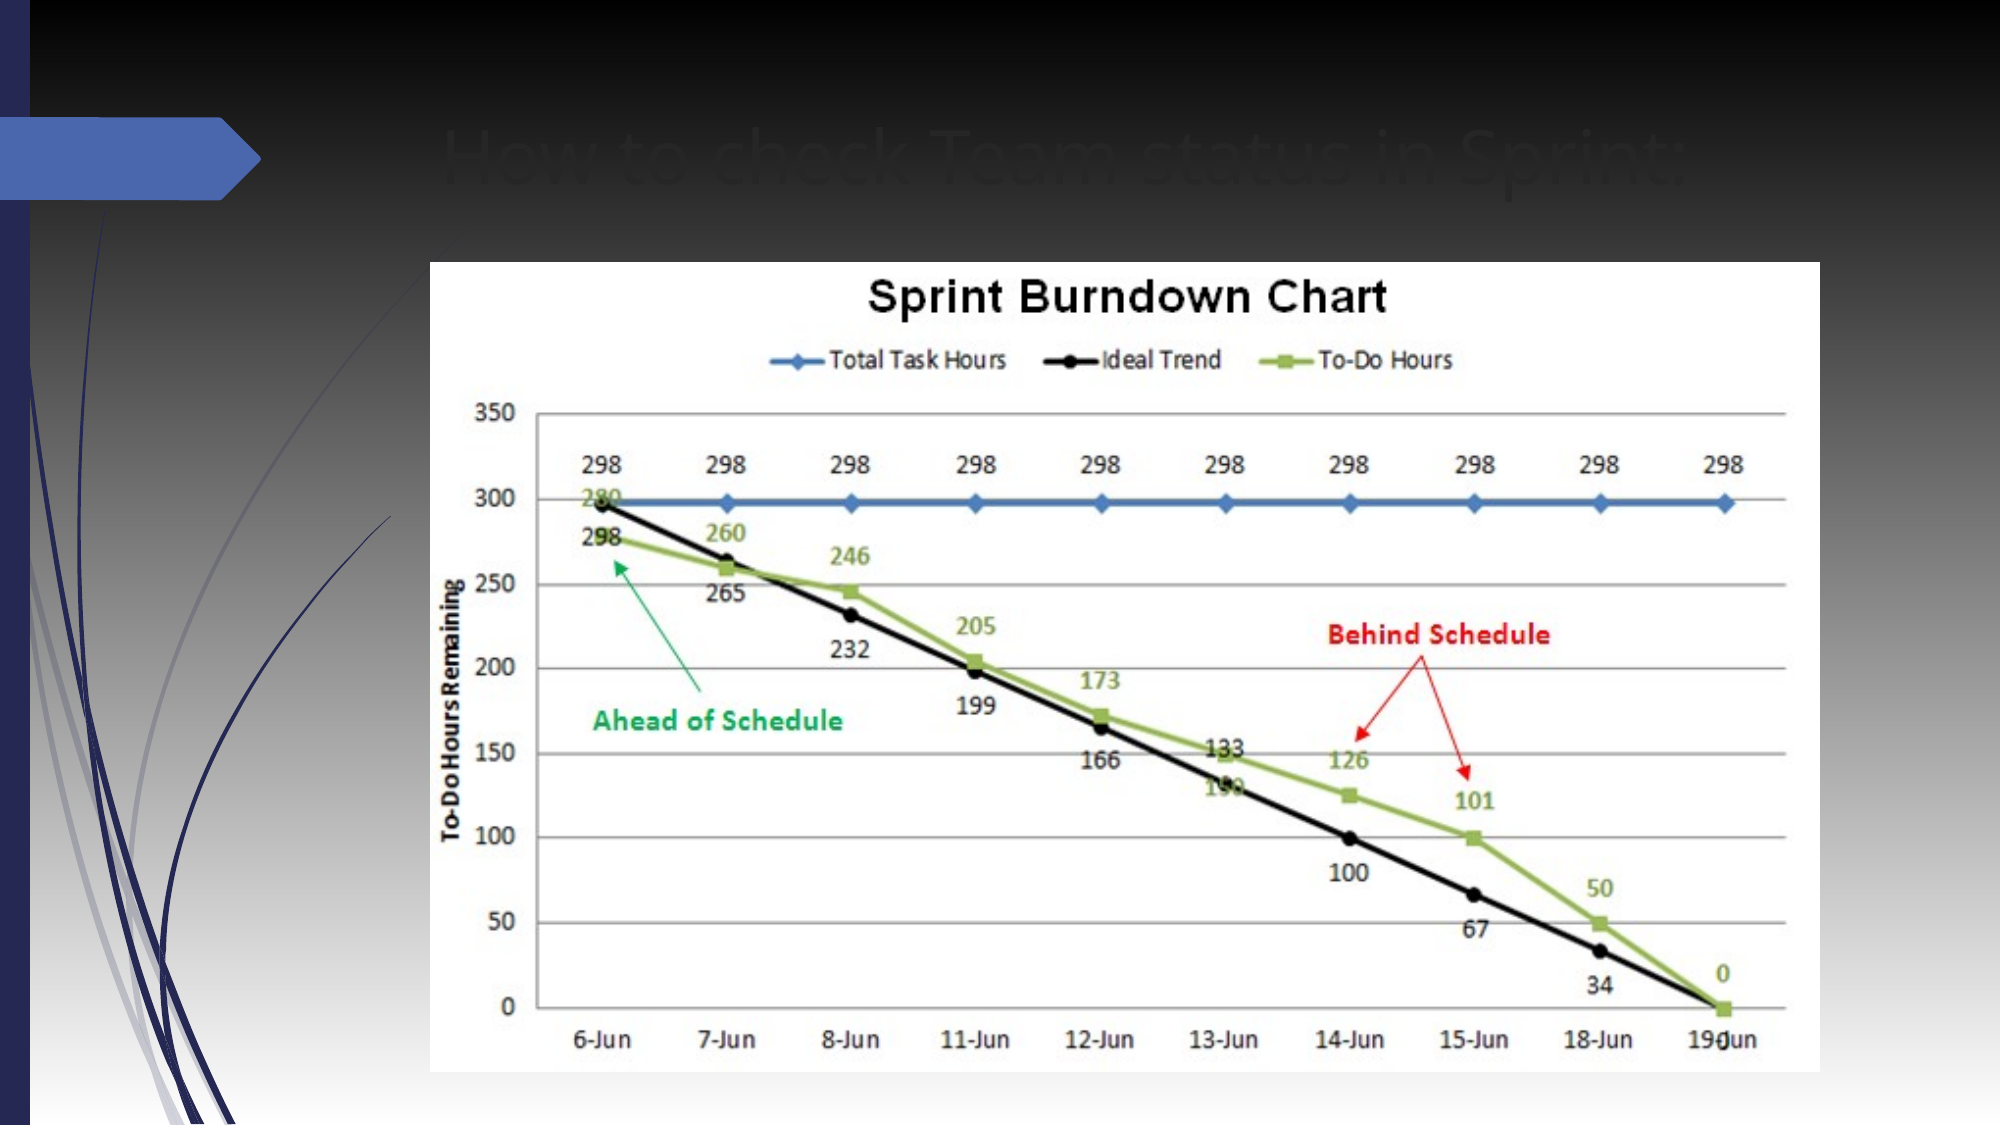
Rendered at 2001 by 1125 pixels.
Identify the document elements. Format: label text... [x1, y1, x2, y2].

picture [430, 262, 1820, 1072]
title How to check Team status in Sprint: [425, 102, 1888, 313]
